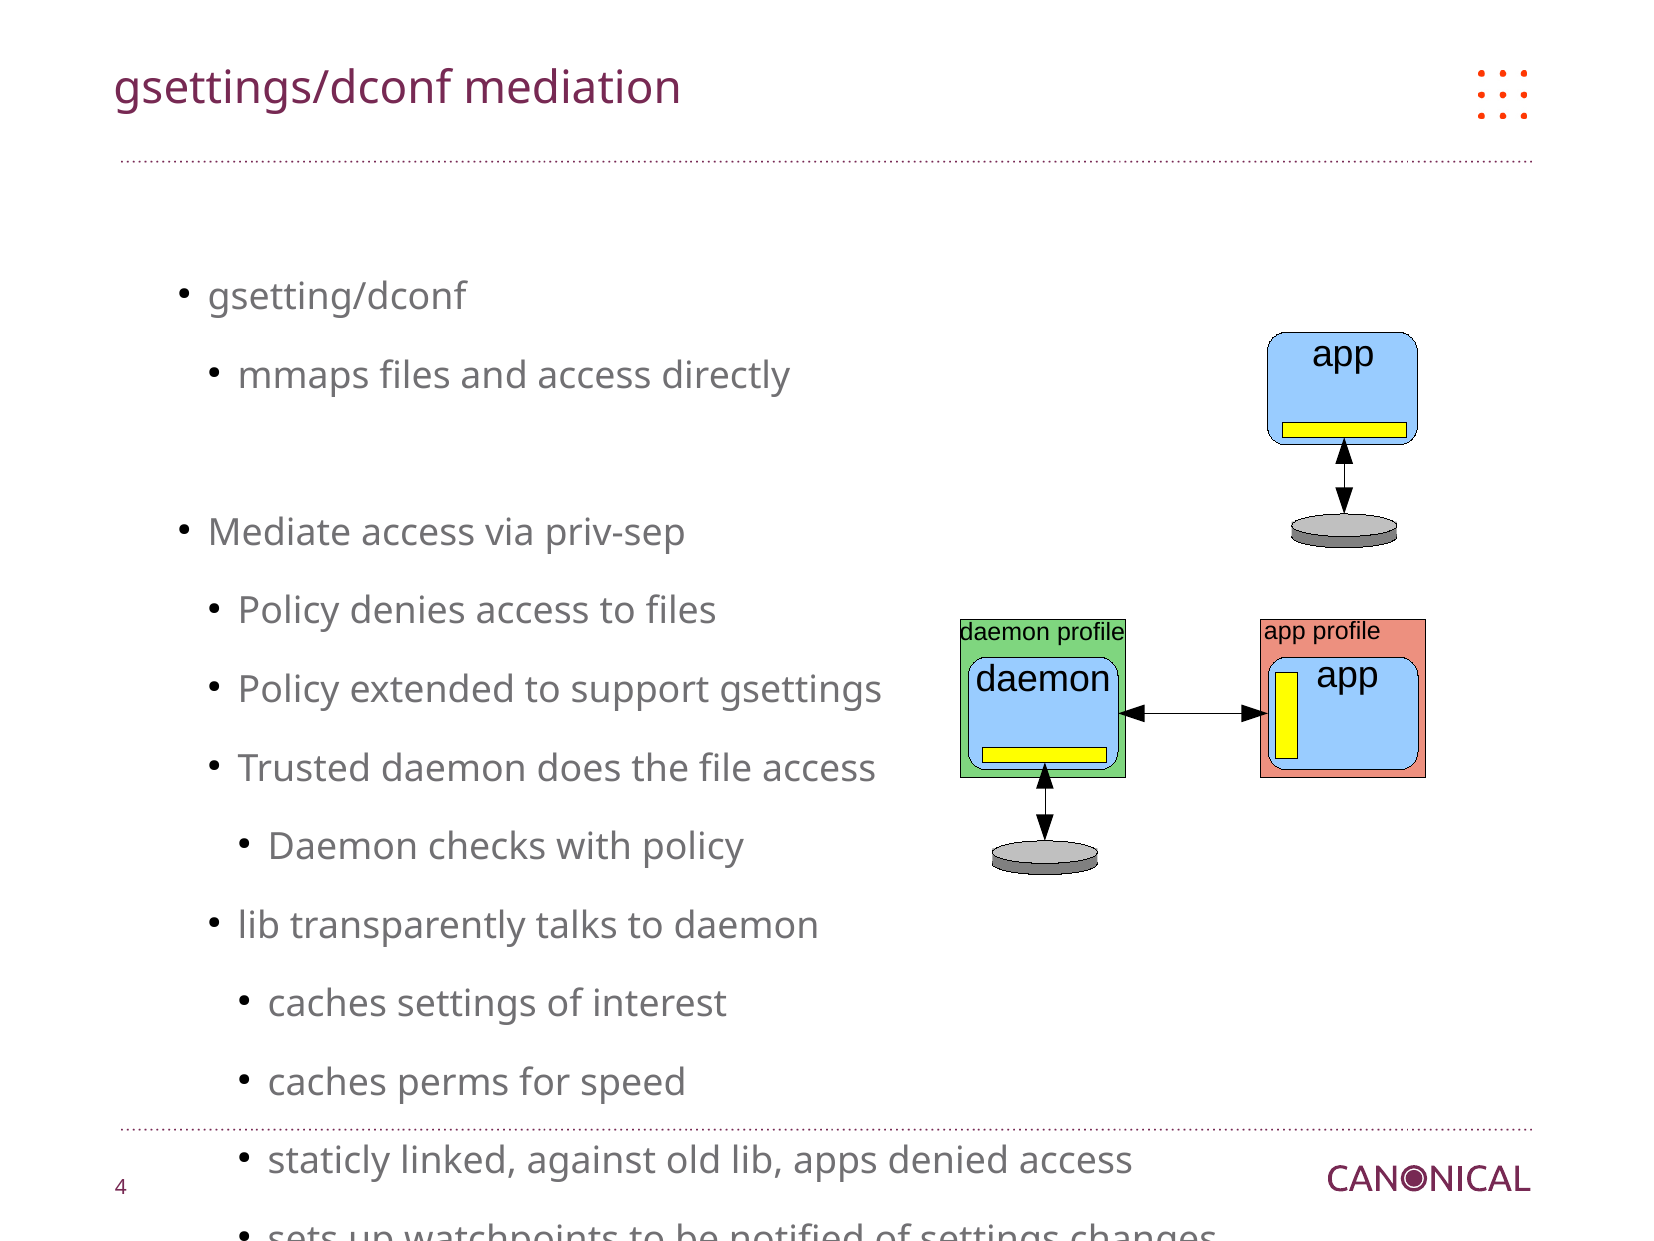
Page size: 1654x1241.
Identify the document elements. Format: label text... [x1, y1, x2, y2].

text_box app [1297, 324, 1390, 382]
picture [1478, 70, 1527, 119]
title gsettings/dconf mediation [113, 59, 1382, 112]
text_box [1267, 332, 1418, 445]
text_box daemon profile [944, 610, 1141, 654]
picture [111, 1127, 1533, 1134]
text_box [992, 840, 1098, 875]
text_box [1260, 619, 1426, 778]
list gsetting/dconf mmaps files and access directly Mediate access via priv-sep Policy denies access to files Policy extended to support gsettings Trusted daemon does the file access Daemon checks with policy lib transparently talks to daemon caches settings of interest caches perms for speed staticly linked, against old lib, apps denied access sets up watchpoints to be notified of settings changes [147, 256, 1506, 1123]
text_box app [1301, 653, 1394, 703]
text_box [960, 707, 1126, 778]
text_box daemon [960, 654, 1126, 707]
text_box app profile [1249, 609, 1397, 653]
text_box [1291, 513, 1397, 548]
picture [111, 159, 1533, 166]
